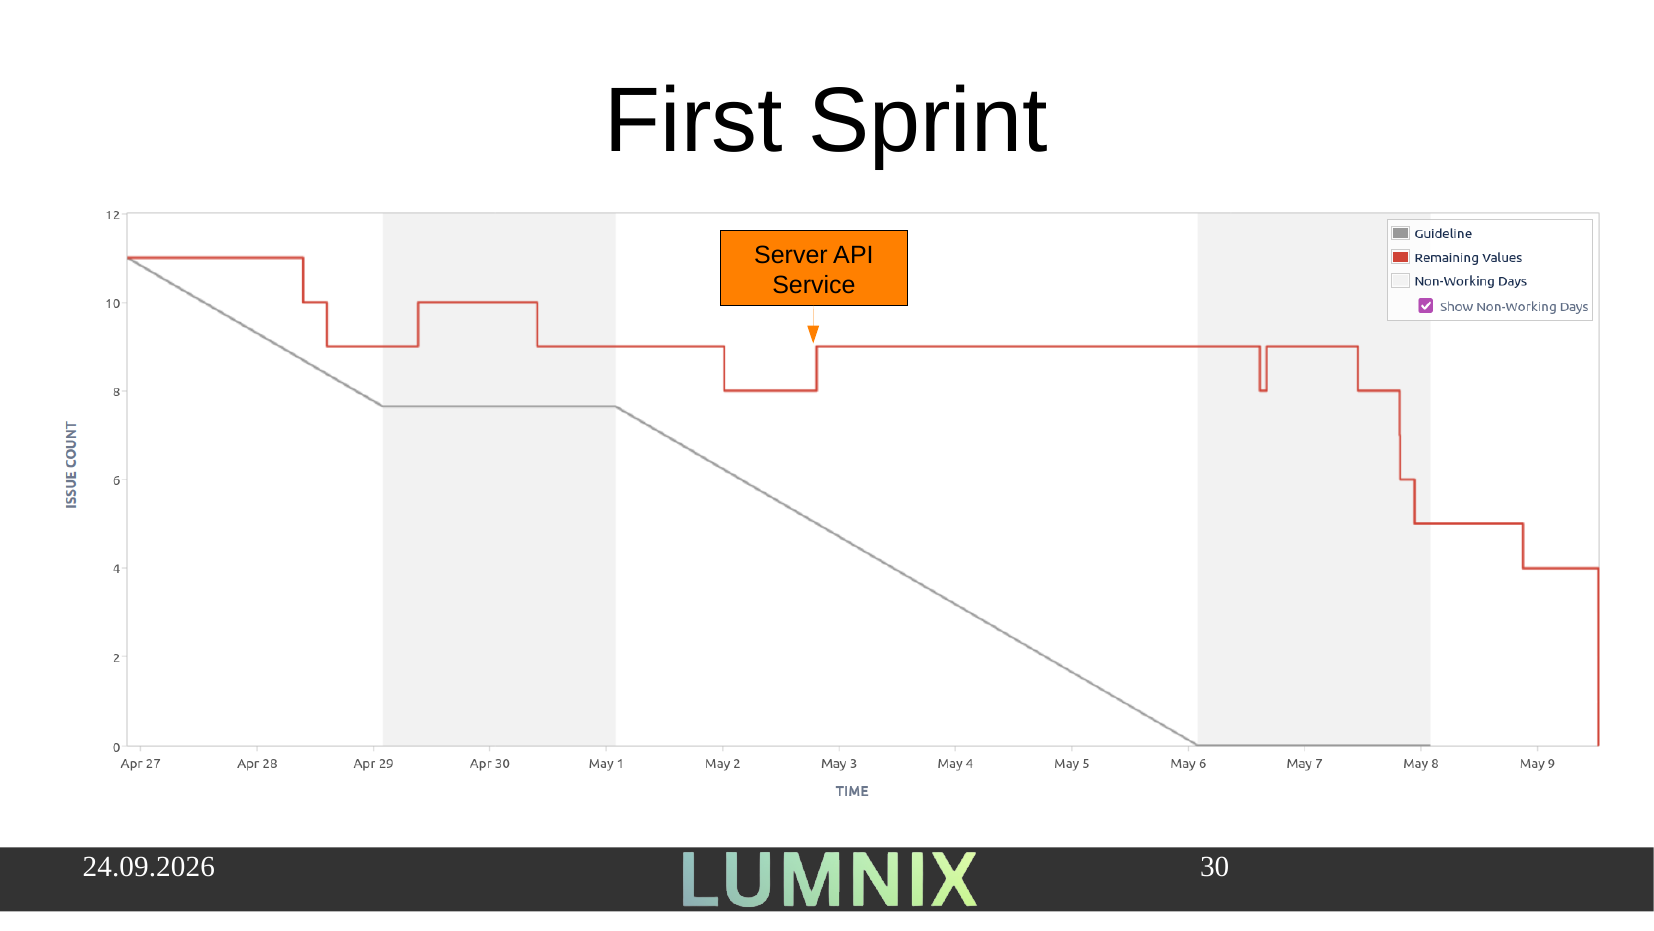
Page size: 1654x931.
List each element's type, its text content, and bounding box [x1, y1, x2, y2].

text_box Server API Service [720, 231, 908, 306]
title First Sprint [82, 37, 1571, 193]
text_box 23.05.2023 [82, 847, 468, 912]
text_box [1200, 847, 1586, 912]
picture [42, 188, 1612, 801]
